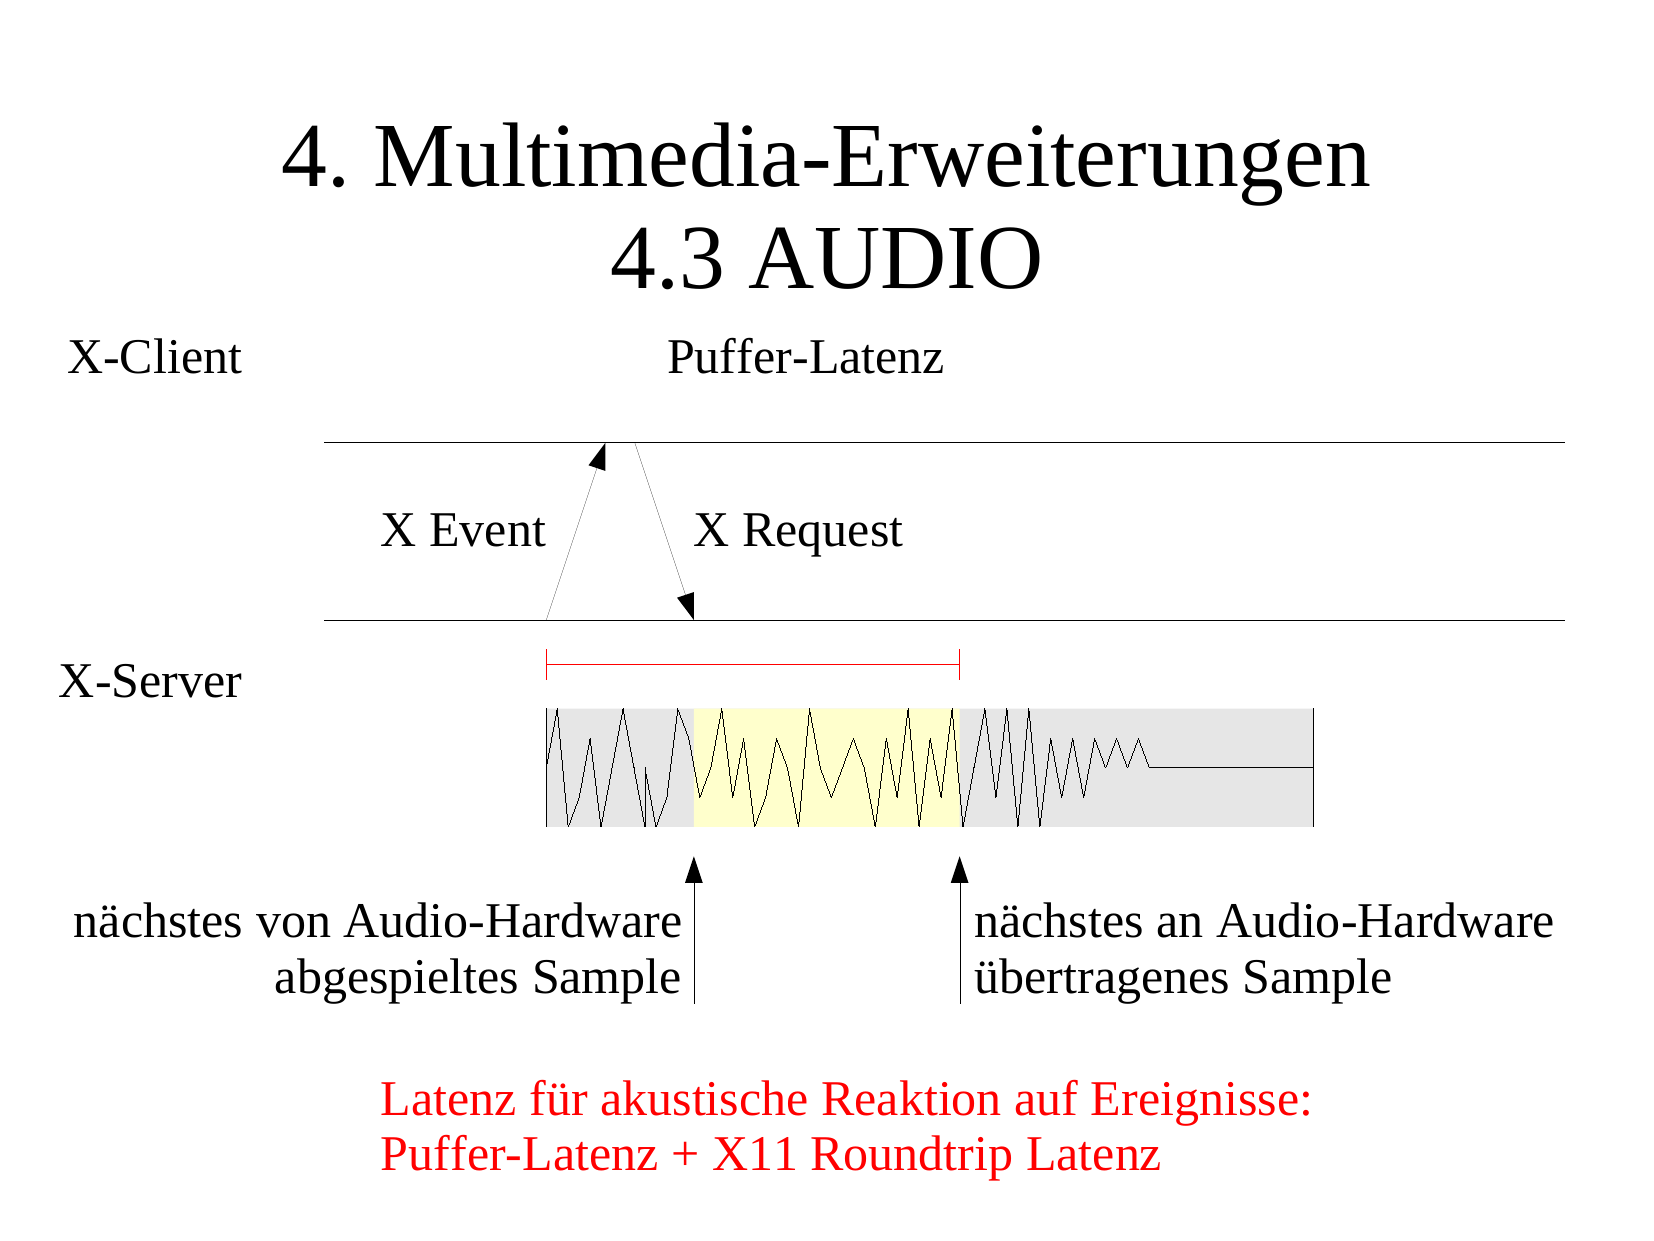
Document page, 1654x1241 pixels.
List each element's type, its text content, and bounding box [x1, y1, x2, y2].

text_box Puffer-Latenz [667, 328, 945, 384]
text_box X-Server [59, 653, 243, 709]
text_box X Request [693, 501, 904, 558]
text_box [547, 708, 1313, 827]
text_box Latenz für akustische Reaktion auf Ereignisse: Puffer-Latenz + X11 Roundtrip Latenz [380, 1070, 1314, 1182]
title 4. Multimedia-Erweiterungen 4.3 AUDIO [121, 102, 1534, 311]
text_box nächstes von Audio-Hardware abgespieltes Sample [73, 893, 683, 1004]
text_box X Event [380, 501, 547, 558]
text_box nächstes an Audio-Hardware übertragenes Sample [974, 893, 1556, 1004]
text_box X-Client [67, 328, 243, 384]
